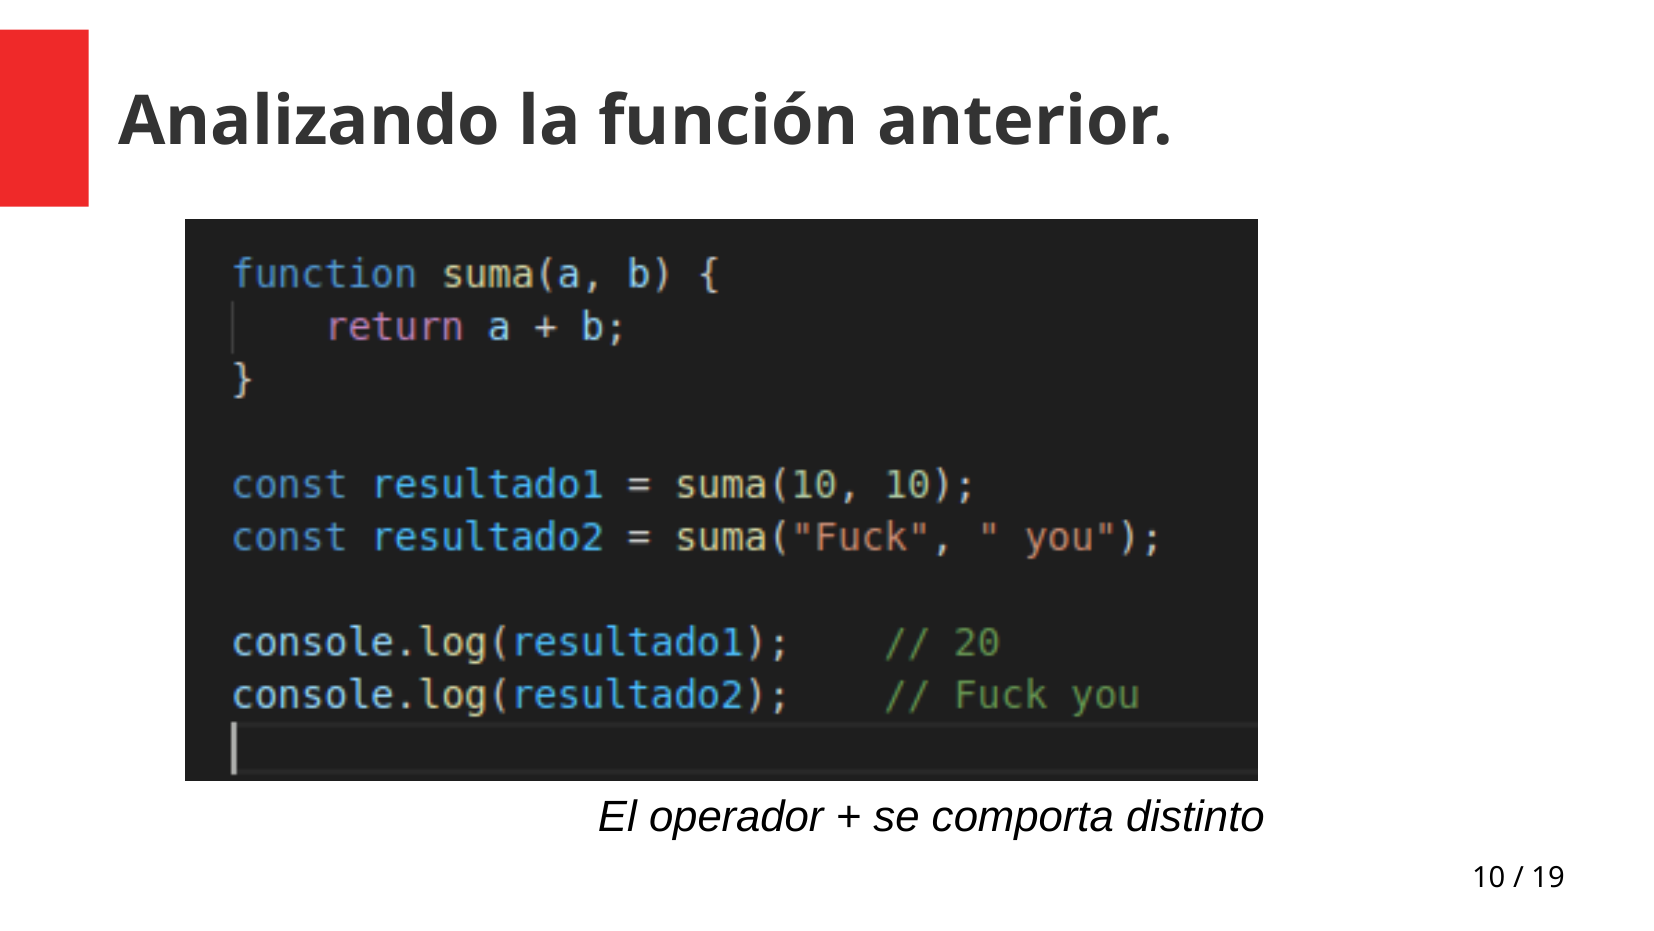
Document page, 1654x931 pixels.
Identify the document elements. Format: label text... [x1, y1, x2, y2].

picture [185, 219, 1258, 781]
title Analizando la función anterior. [118, 29, 1595, 207]
text_box El operador + se comporta distinto [583, 784, 1281, 848]
